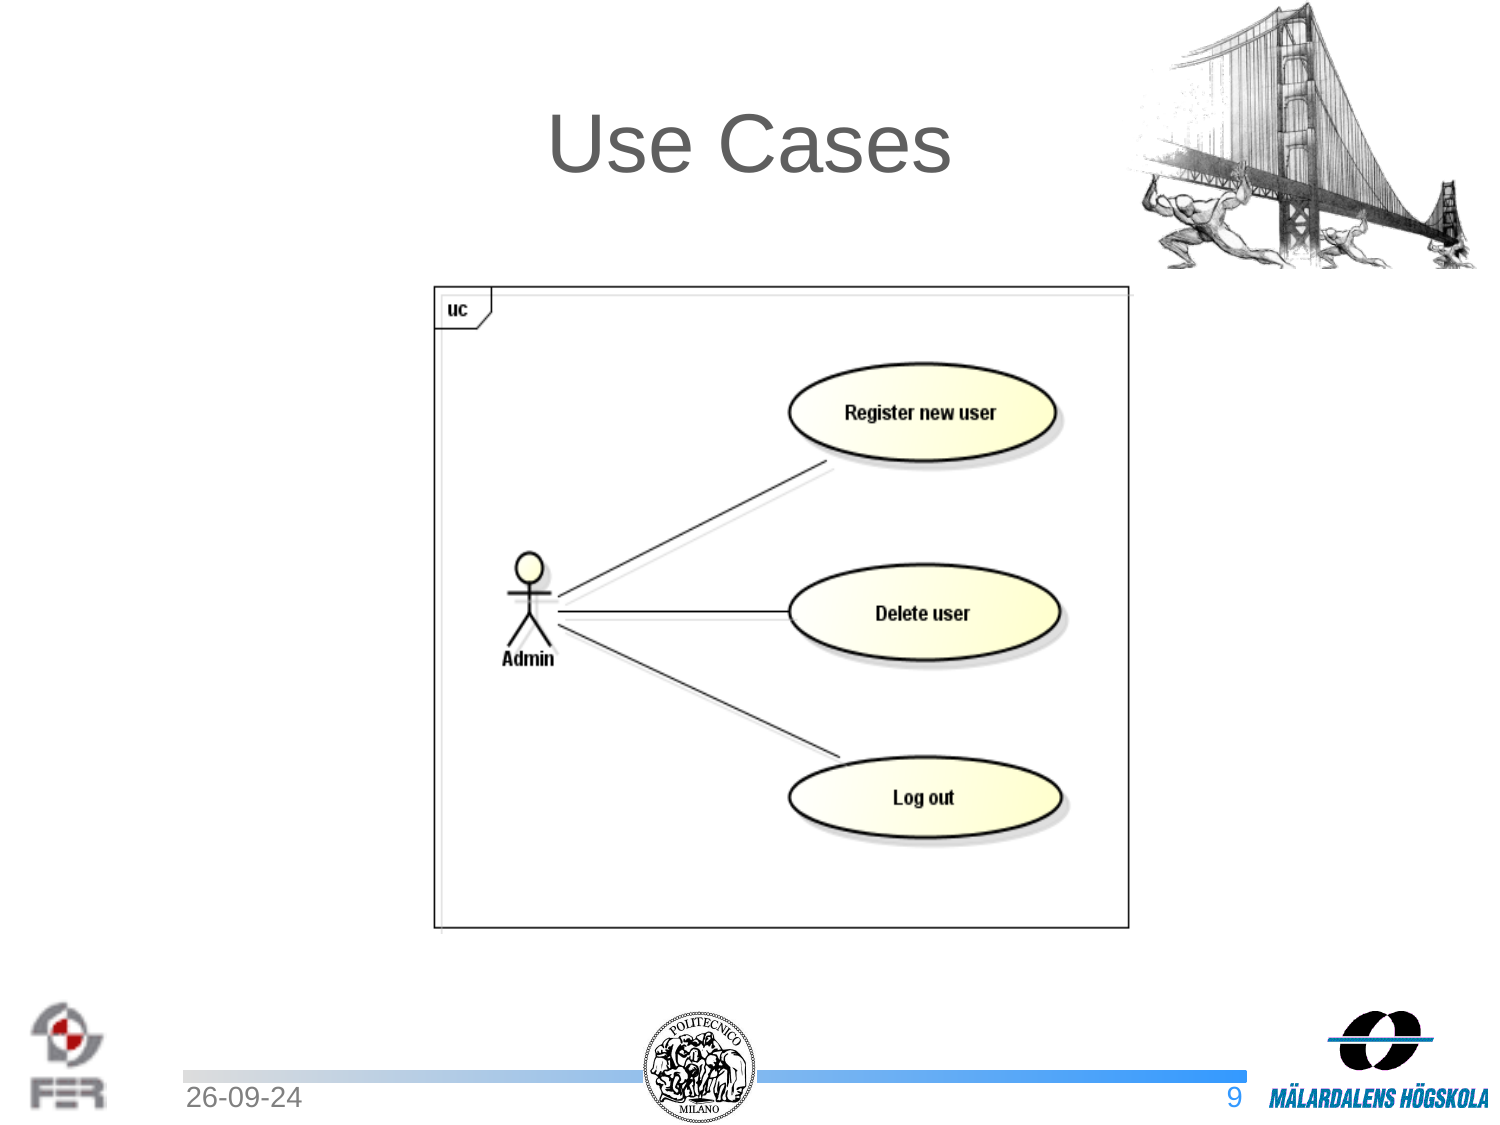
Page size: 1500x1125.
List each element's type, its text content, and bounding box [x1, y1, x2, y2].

text_box <numero> [1186, 1070, 1258, 1114]
title Use Cases [75, 45, 1122, 233]
picture [643, 1011, 757, 1123]
picture [431, 283, 1134, 934]
picture [1368, 1093, 1374, 1104]
text_box 13-10-31 [171, 1070, 396, 1114]
picture [1122, 0, 1477, 269]
picture [1454, 1091, 1459, 1108]
picture [29, 987, 107, 1125]
picture [1435, 1096, 1441, 1104]
picture [1269, 1011, 1488, 1108]
